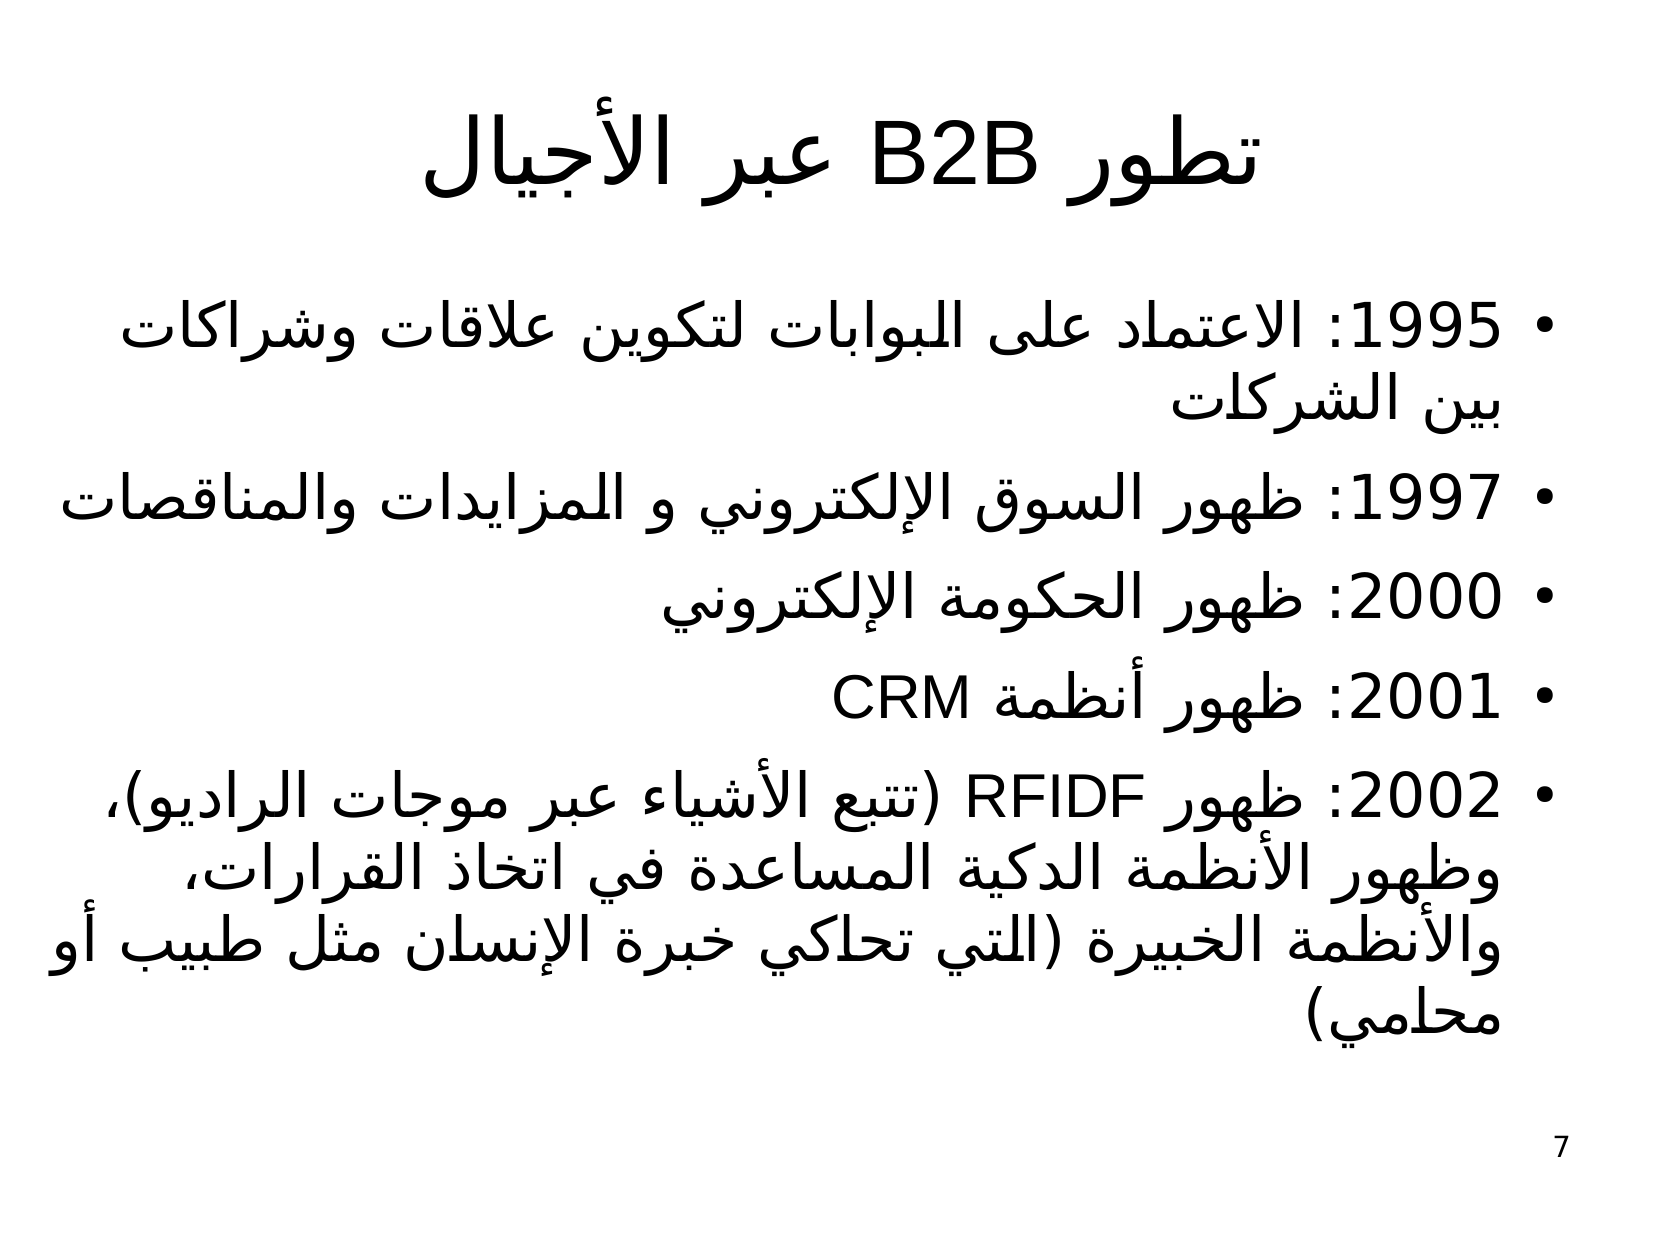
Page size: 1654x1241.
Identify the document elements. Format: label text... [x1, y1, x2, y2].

list 1995: الاعتماد على البوابات لتكوين علاقات وشراكات بين الشركات 1997: ظهور السوق الإلكتروني و المزايدات والمناقصات 2000: ظهور الحكومة الإلكتروني 2001: ظهور أنظمة CRM 2002: ظهور RFIDF (تتبع الأشياء عبر موجات الراديو)، وظهور الأنظمة الدكية المساعدة في اتخاذ القرارات، والأنظمة الخبيرة (التي تحاكي خبرة الإنسان مثل طبيب أو محامي) [47, 290, 1571, 1111]
title تطور B2B عبر الأجيال [82, 49, 1571, 257]
